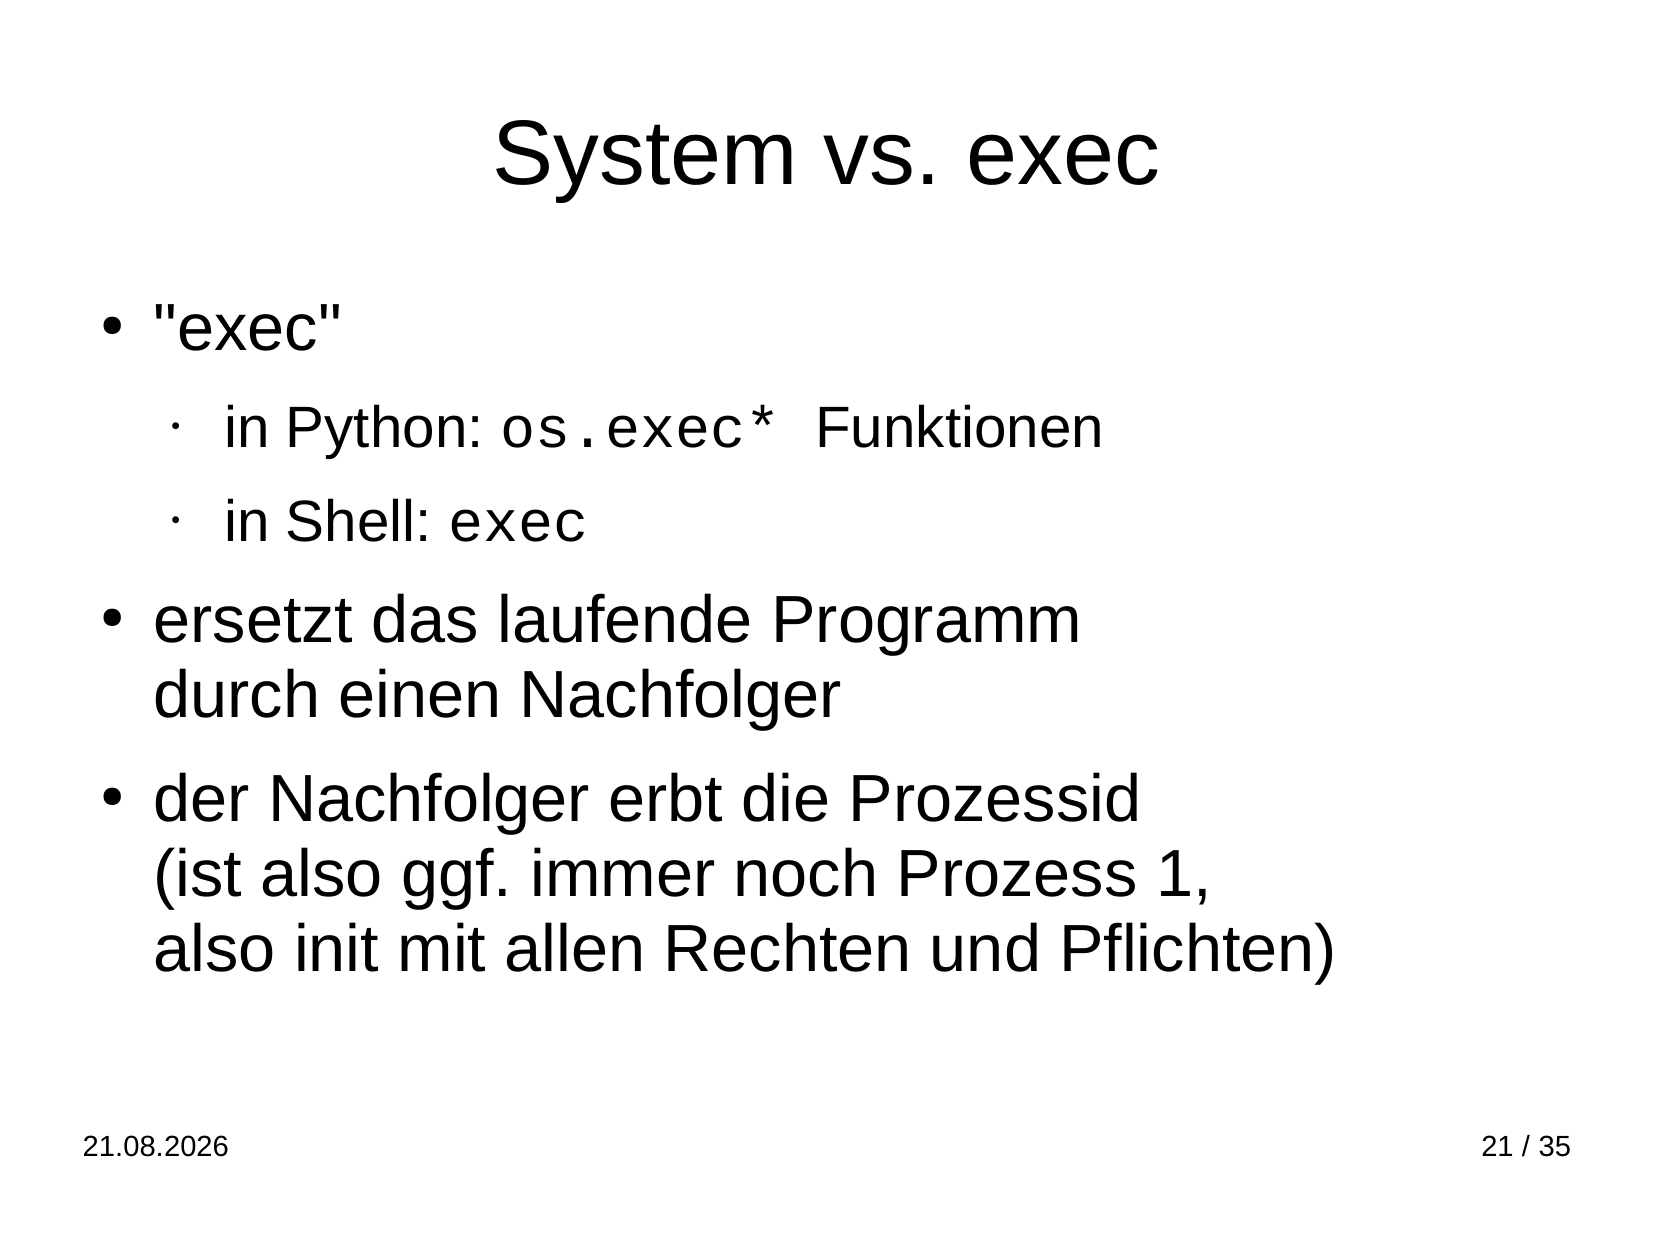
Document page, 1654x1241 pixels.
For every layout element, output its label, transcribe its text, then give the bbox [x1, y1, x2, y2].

title System vs. exec [82, 49, 1571, 257]
list "exec" in Python: os.exec* Funktionen in Shell: exec ersetzt das laufende Programm durch einen Nachfolger der Nachfolger erbt die Prozessid (ist also ggf. immer noch Prozess 1, also init mit allen Rechten und Pflichten) [82, 290, 1619, 1010]
